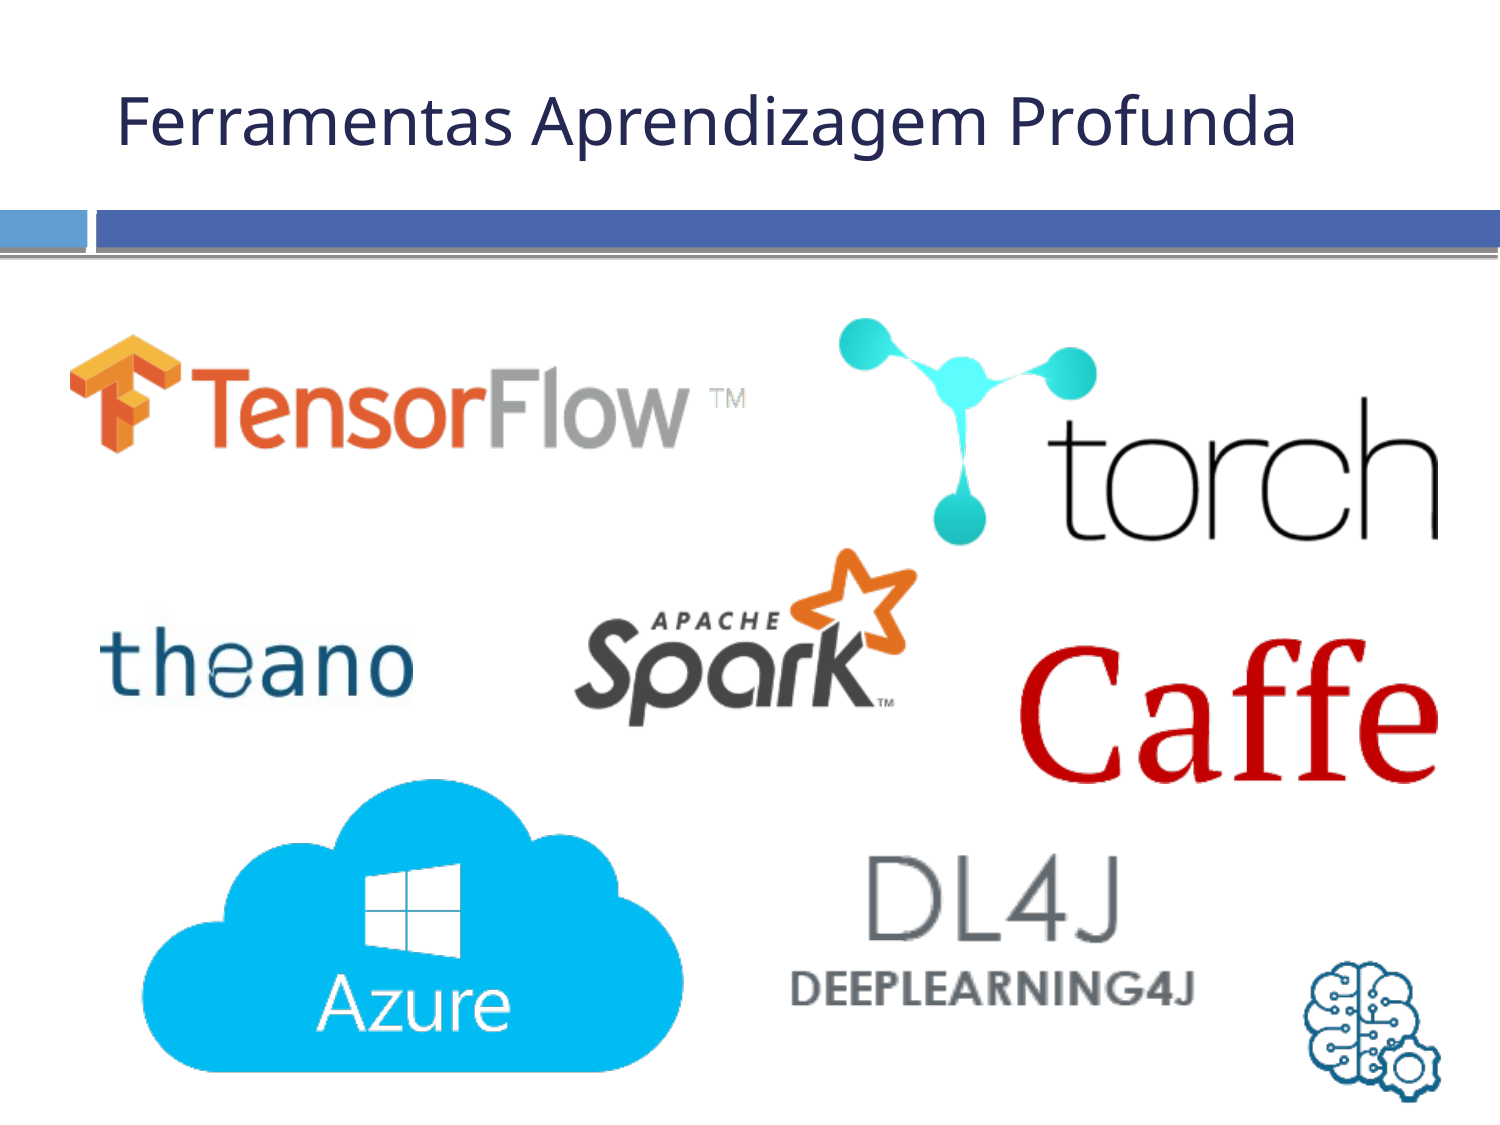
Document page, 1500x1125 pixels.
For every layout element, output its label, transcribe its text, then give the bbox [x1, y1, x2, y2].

picture [100, 506, 687, 1089]
picture [573, 547, 918, 730]
picture [838, 318, 1438, 546]
picture [745, 829, 1240, 1034]
title Ferramentas Aprendizagem Profunda [100, 37, 1438, 200]
picture [70, 332, 746, 455]
picture [1297, 955, 1449, 1106]
picture [1020, 638, 1438, 784]
